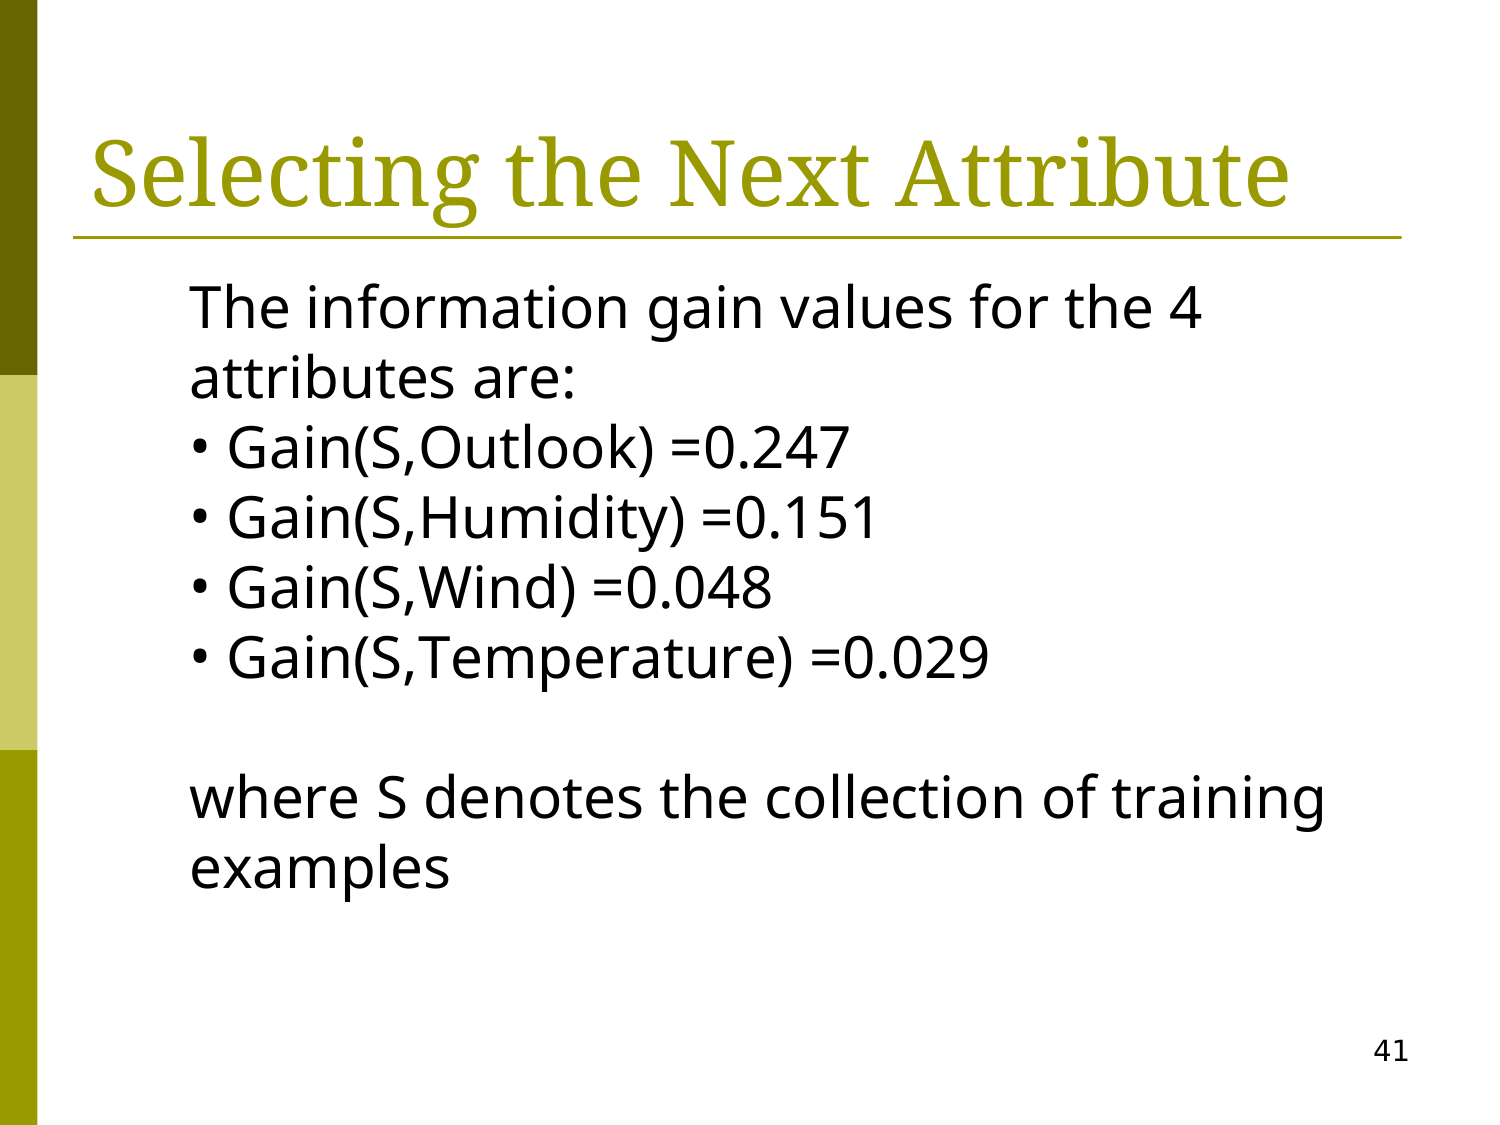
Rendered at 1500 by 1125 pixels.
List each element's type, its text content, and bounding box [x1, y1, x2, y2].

text_box <number> [1074, 1025, 1426, 1101]
title Selecting the Next Attribute [75, 45, 1426, 233]
text_box The information gain values for the 4 attributes are: Gain(S,Outlook) =0.247 Gain(S,Humidity) =0.151 Gain(S,Wind) =0.048 Gain(S,Temperature) =0.029 where S denotes the collection of training examples [174, 262, 1438, 908]
